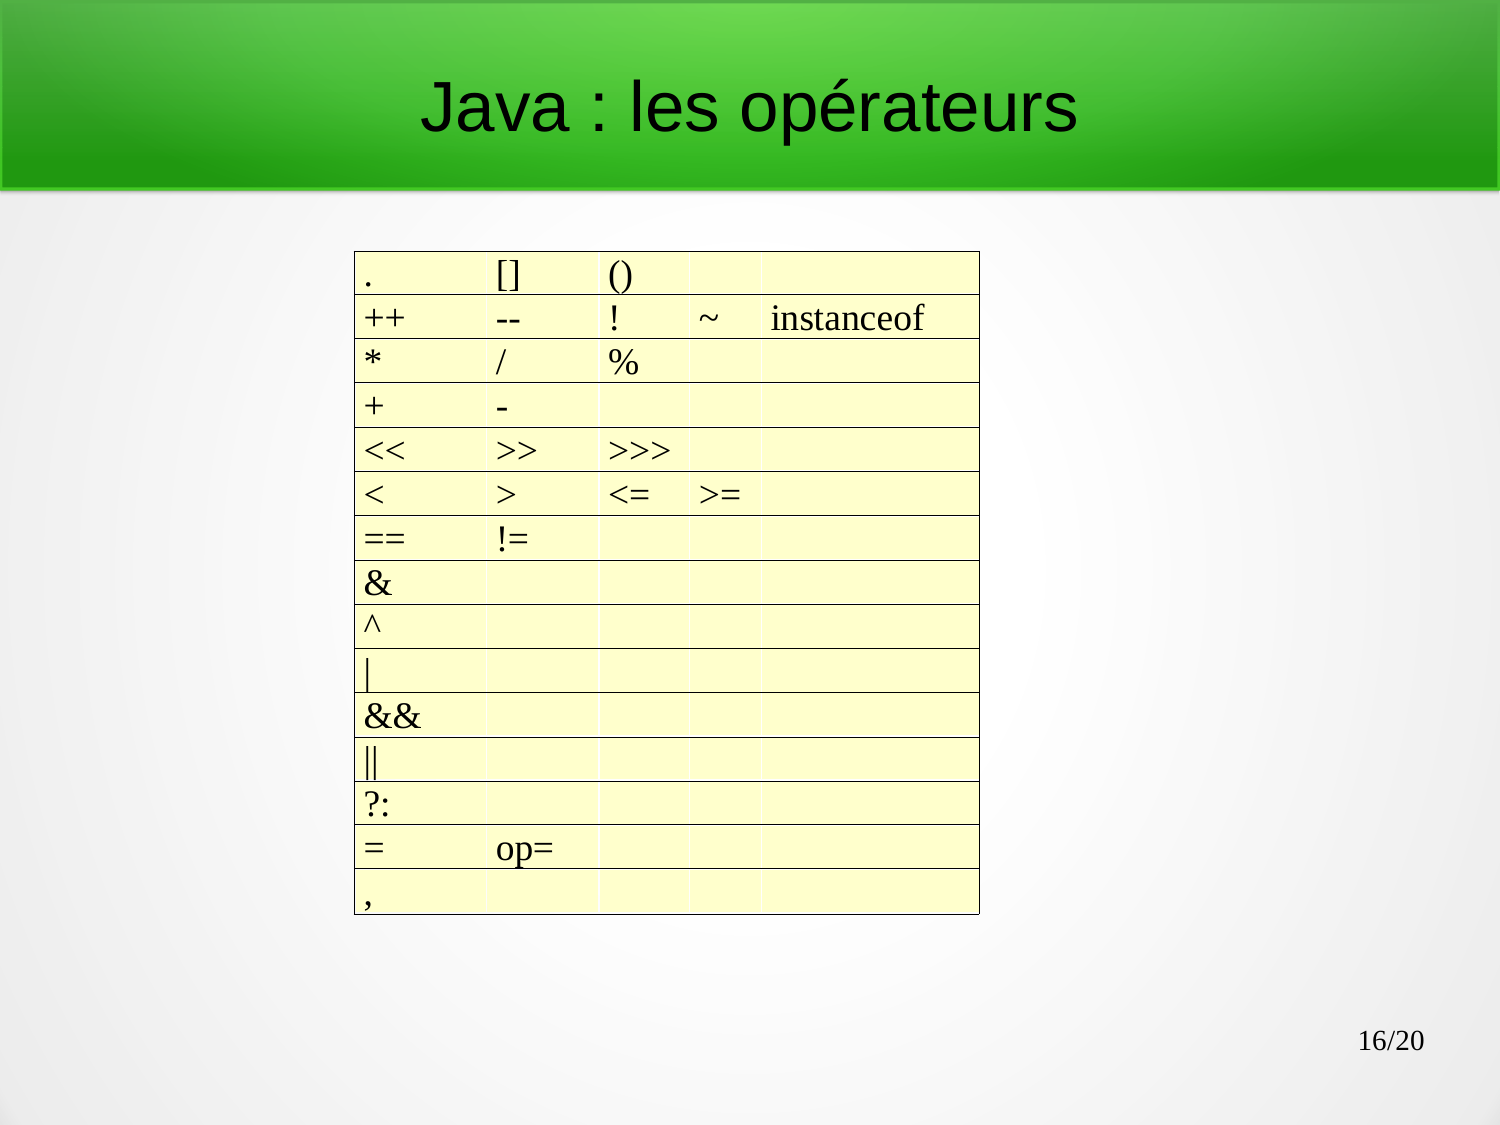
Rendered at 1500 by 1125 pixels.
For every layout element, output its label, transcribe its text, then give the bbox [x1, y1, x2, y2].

title Java : les opérateurs [75, 42, 1426, 172]
chart [196, 250, 1201, 929]
